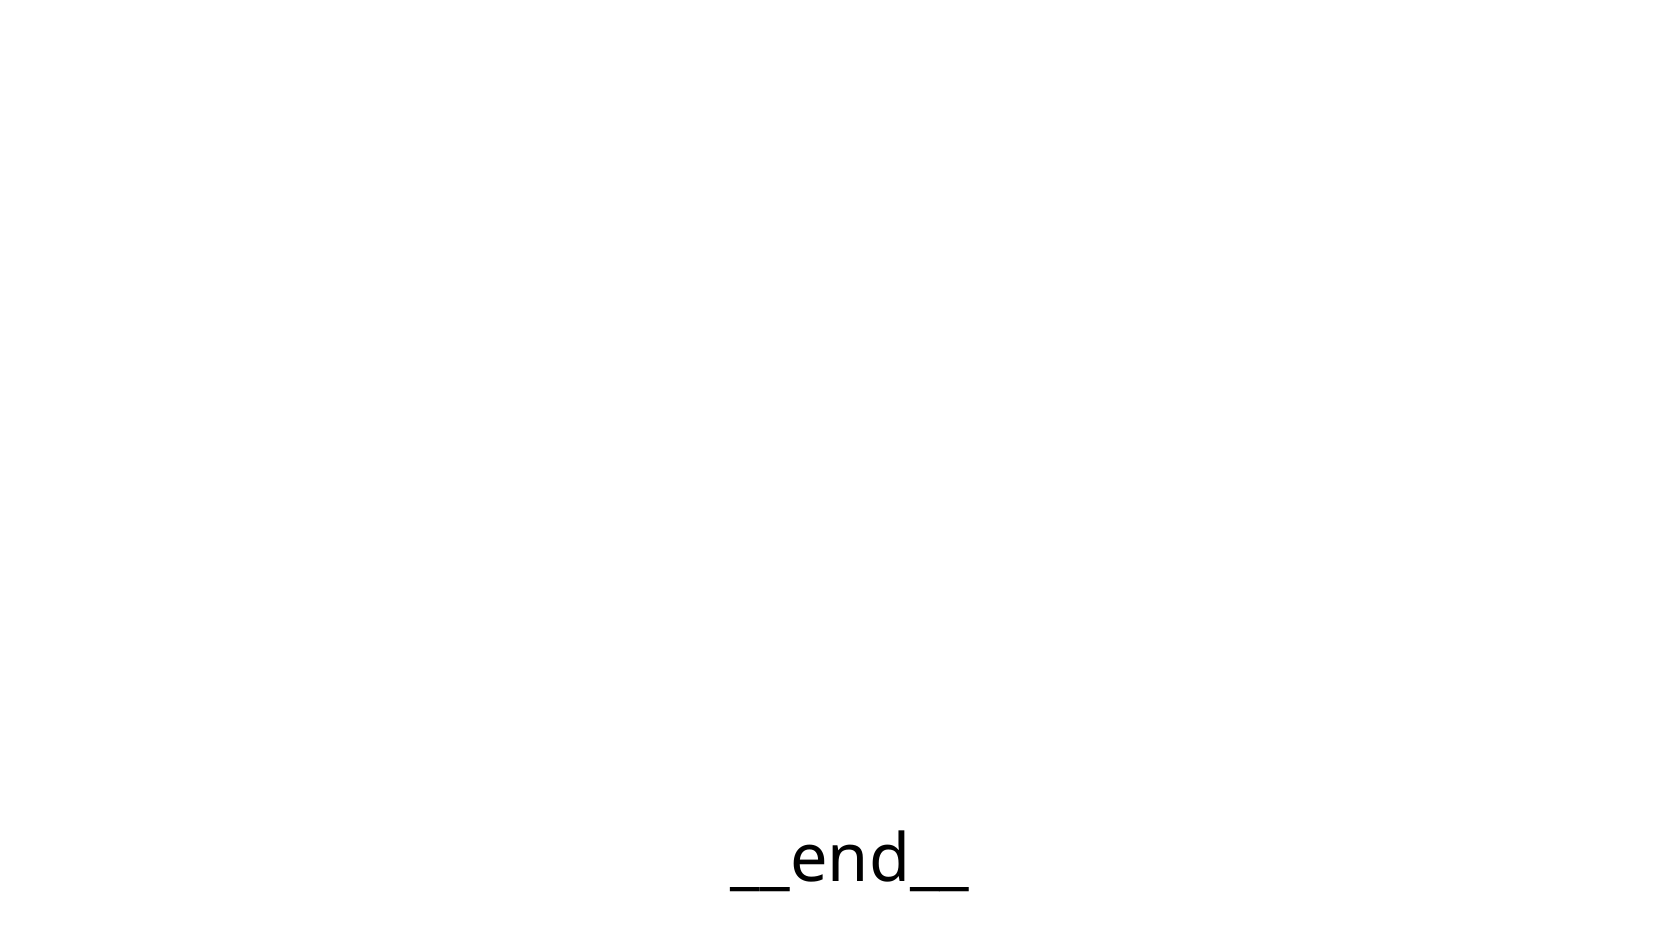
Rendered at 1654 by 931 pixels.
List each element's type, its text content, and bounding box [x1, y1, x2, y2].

title __end__ [106, 803, 1595, 908]
